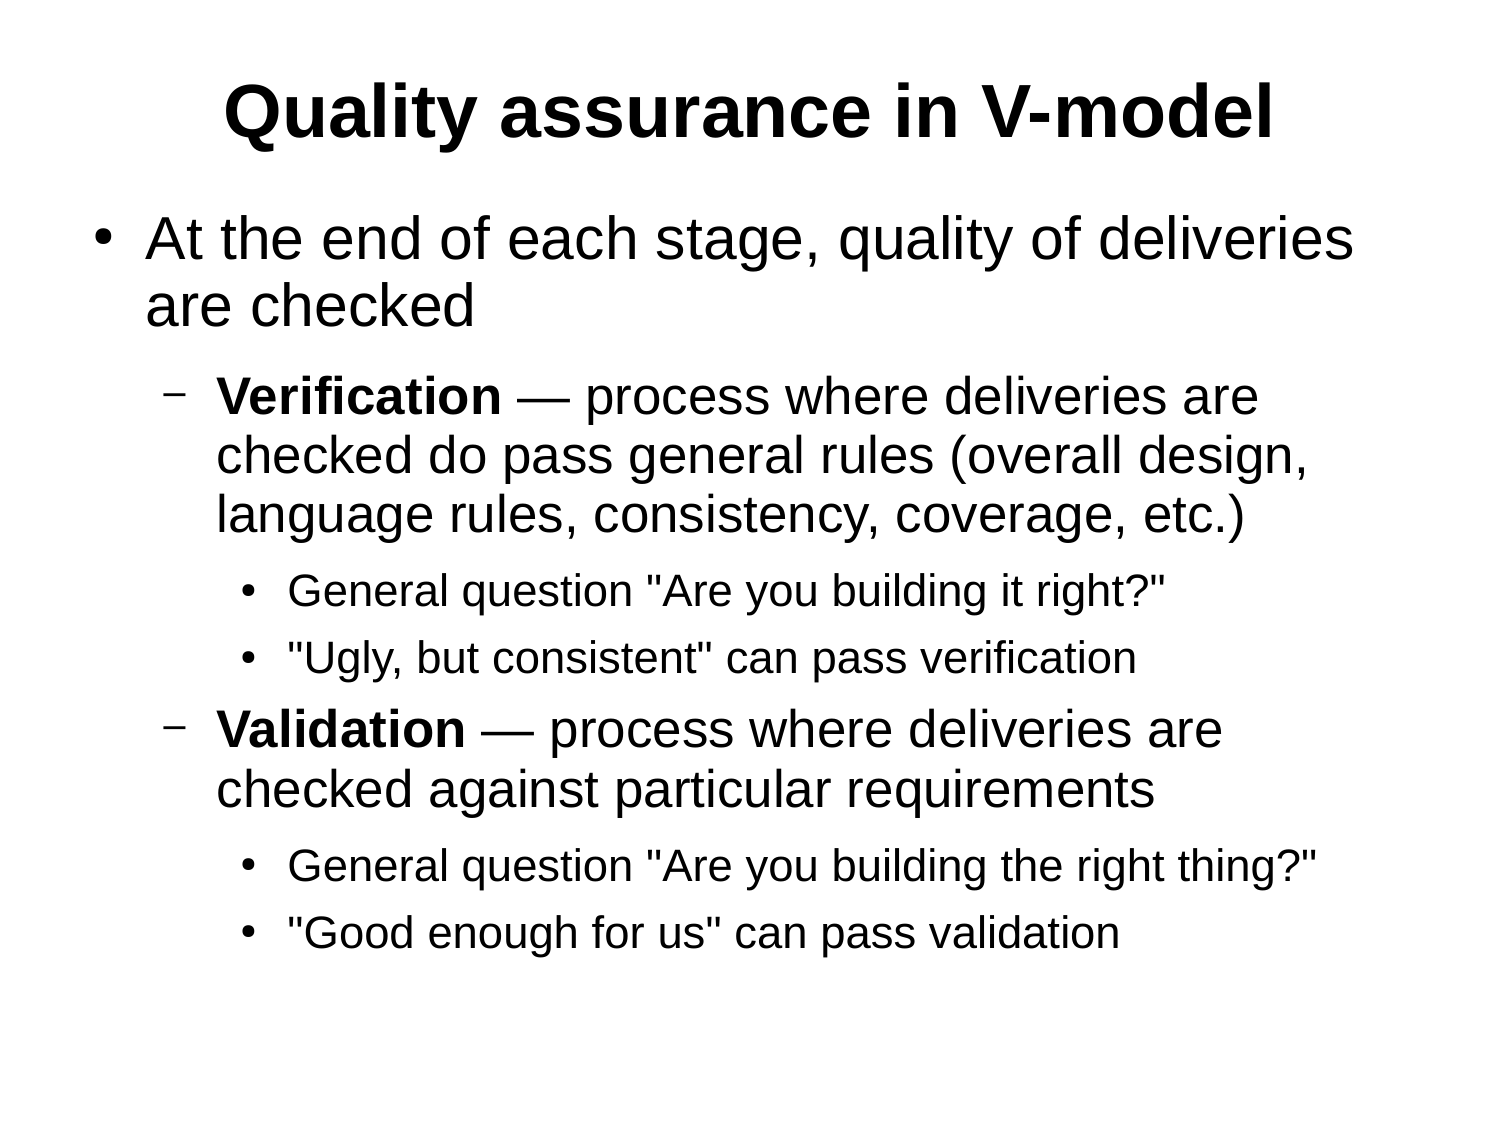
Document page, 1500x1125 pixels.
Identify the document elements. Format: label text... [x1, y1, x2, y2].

list At the end of each stage, quality of deliveries are checked Verification — process where deliveries are checked do pass general rules (overall design, language rules, consistency, coverage, etc.) General question "Are you building it right?" "Ugly, but consistent" can pass verification Validation — process where deliveries are checked against particular requirements General question "Are you building the right thing?" "Good enough for us" can pass validation [75, 204, 1395, 1075]
title Quality assurance in V-model [75, 44, 1425, 177]
